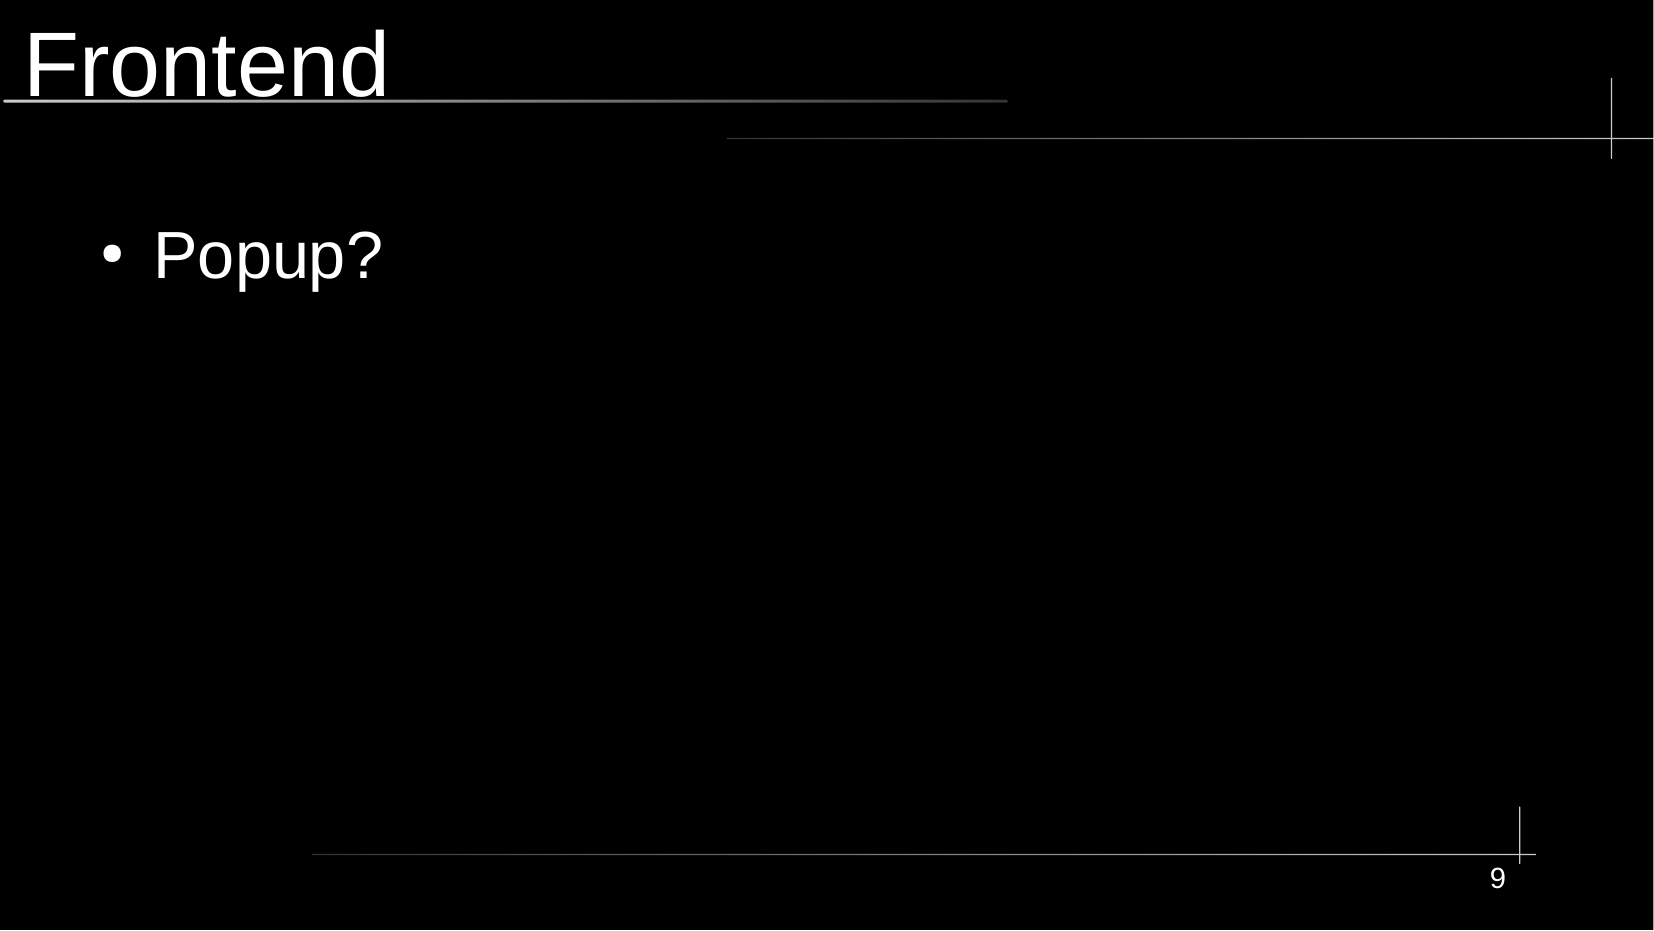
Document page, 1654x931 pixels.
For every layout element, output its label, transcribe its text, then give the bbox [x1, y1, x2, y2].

list Popup? [82, 217, 1571, 758]
title Frontend [23, 11, 1589, 119]
